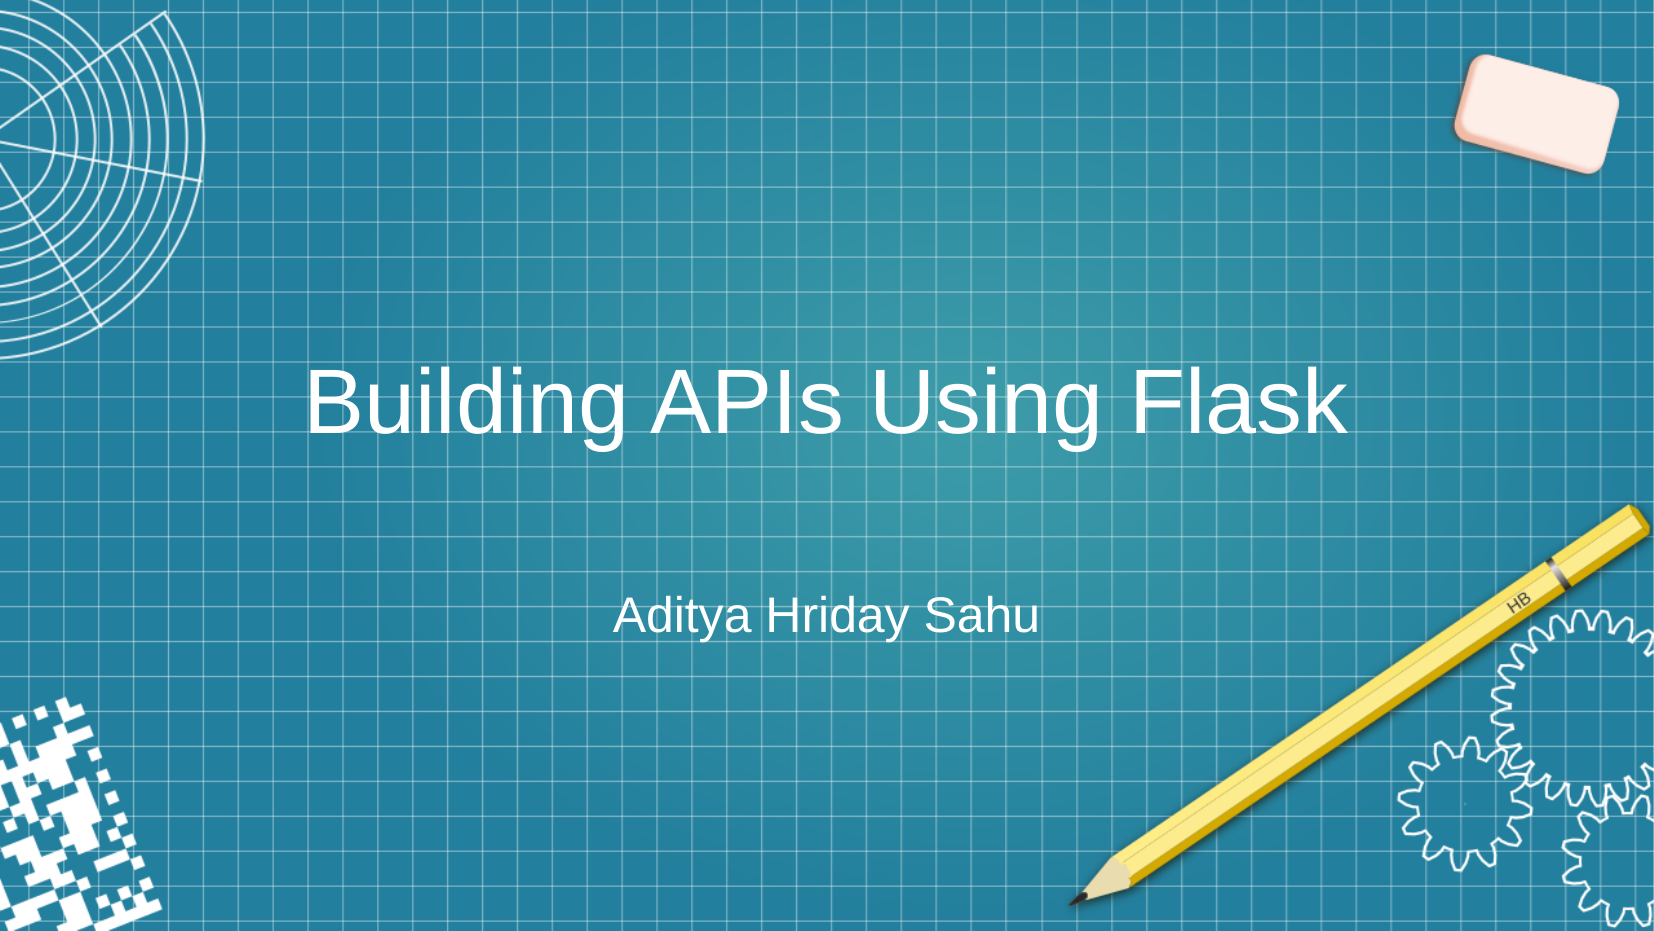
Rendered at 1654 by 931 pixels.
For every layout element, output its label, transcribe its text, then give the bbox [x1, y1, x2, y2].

subtitle Aditya Hriday Sahu [82, 389, 1571, 842]
picture [0, 0, 1654, 931]
title Building APIs Using Flask [82, 295, 1571, 389]
